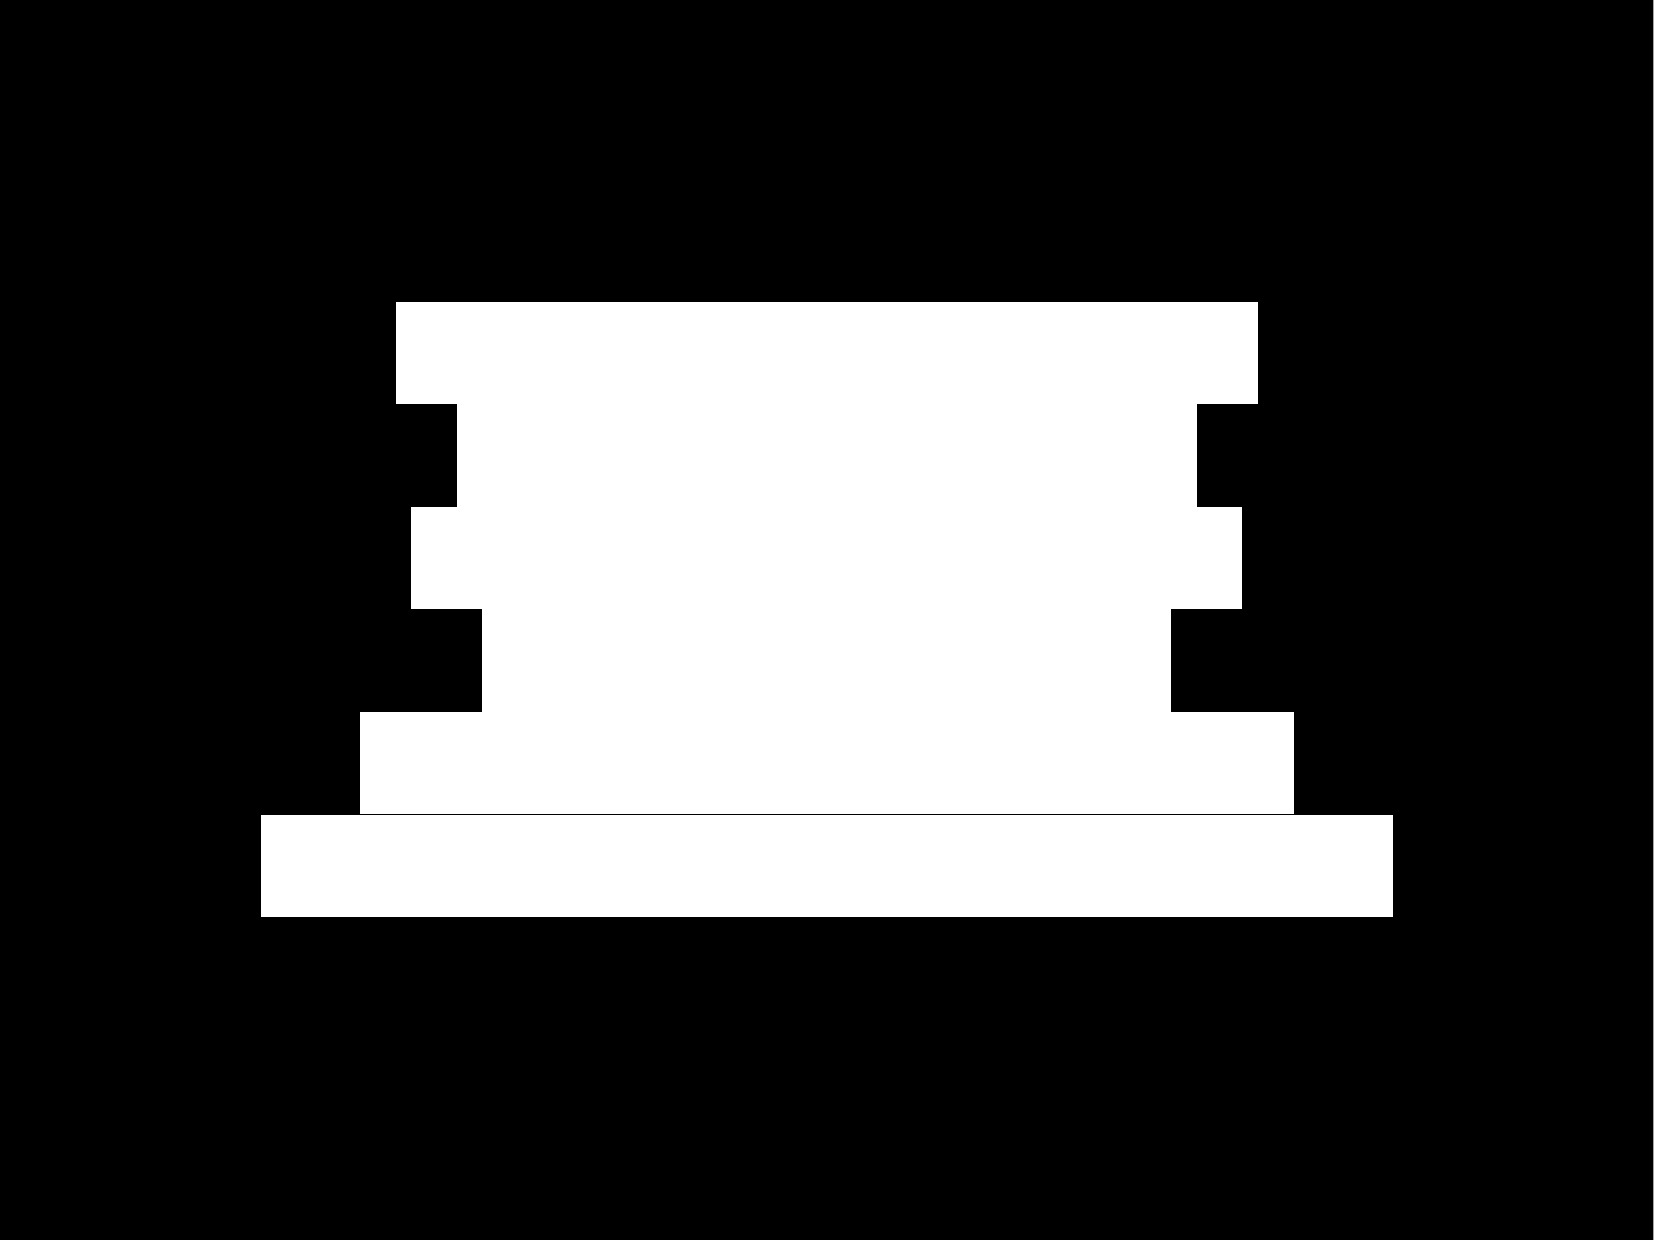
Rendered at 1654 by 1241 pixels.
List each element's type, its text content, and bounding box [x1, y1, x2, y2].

subtitle Preciso ser o oposto do que o mundo é Bater de frente com os meus desejos Resistir o mal até o fim Uma hora ele fugirá de mim [82, 49, 1571, 1170]
